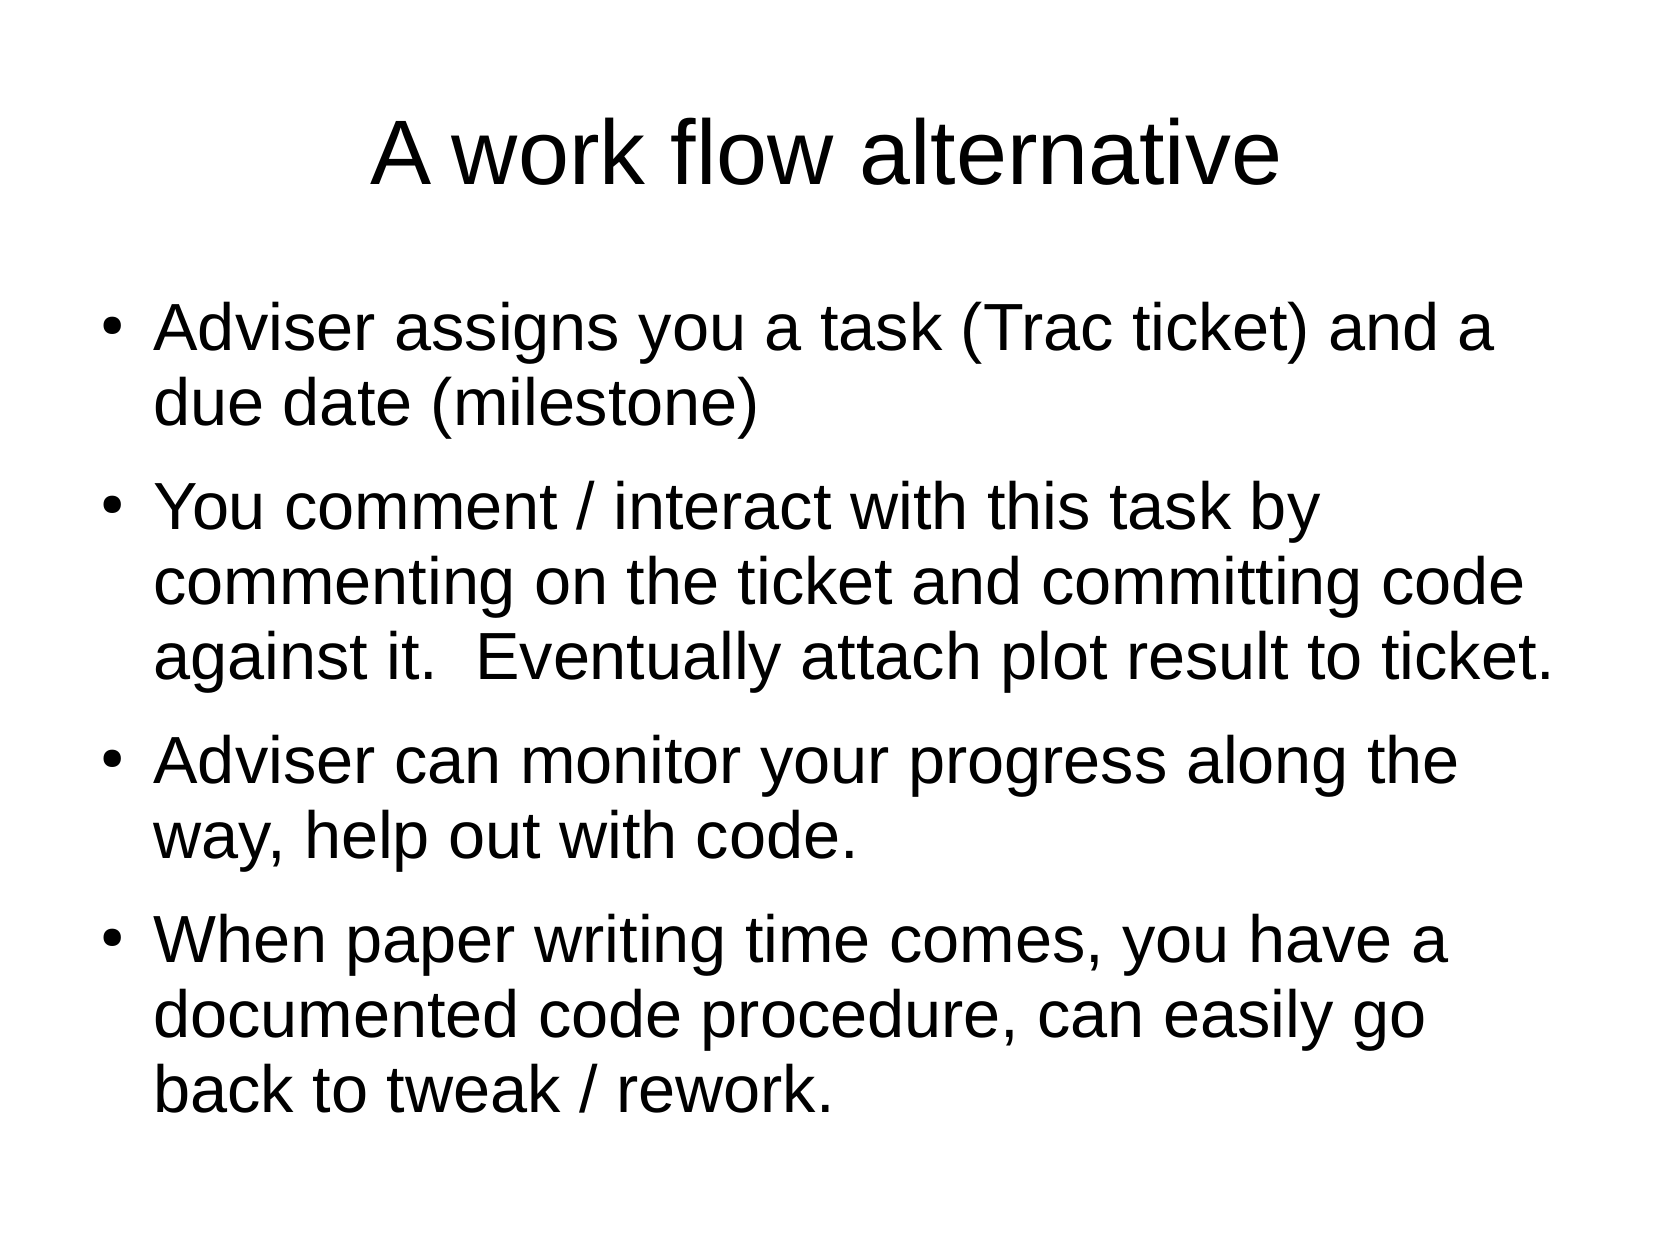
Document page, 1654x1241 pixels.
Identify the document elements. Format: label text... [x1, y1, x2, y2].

title A work flow alternative [82, 49, 1571, 257]
list Adviser assigns you a task (Trac ticket) and a due date (milestone) You comment / interact with this task by commenting on the ticket and committing code against it. Eventually attach plot result to ticket. Adviser can monitor your progress along the way, help out with code. When paper writing time comes, you have a documented code procedure, can easily go back to tweak / rework. [82, 290, 1571, 1122]
